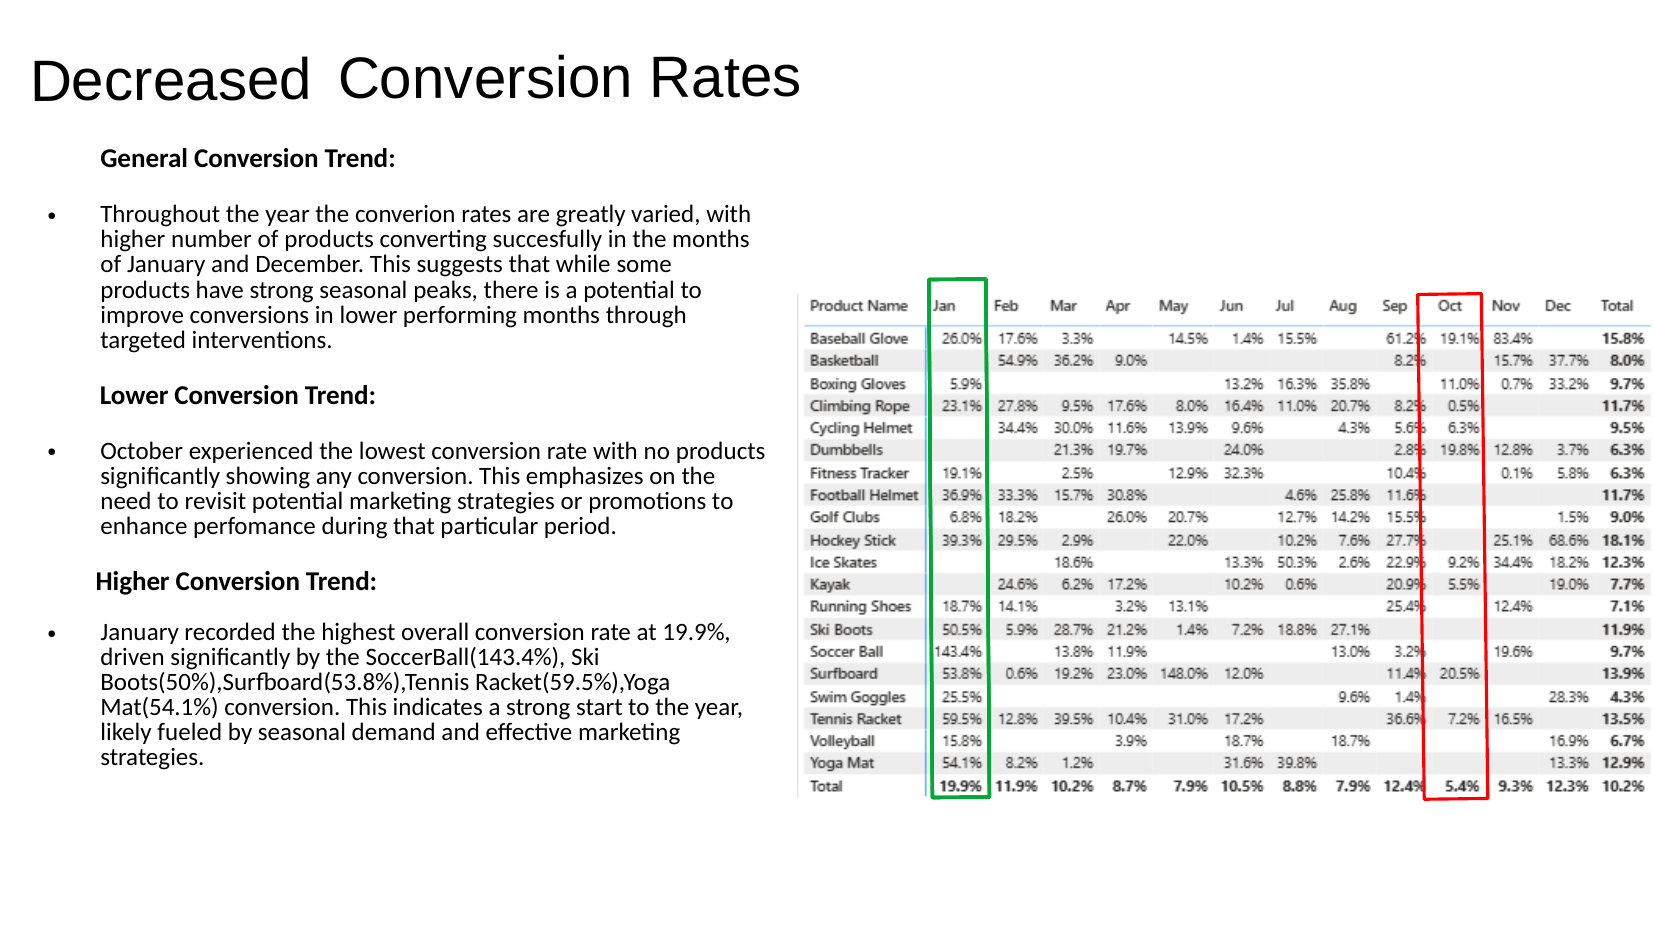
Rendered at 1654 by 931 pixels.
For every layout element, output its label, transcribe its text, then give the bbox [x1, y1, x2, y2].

title Decreased Conversion Rates [29, 10, 805, 124]
list General Conversion Trend: Throughout the year the converion rates are greatly varied, with higher number of products converting succesfully in the months of January and December. This suggests that while some products have strong seasonal peaks, there is a potential to improve conversions in lower performing months through targeted interventions. Lower Conversion Trend: October experienced the lowest conversion rate with no products significantly showing any conversion. This emphasizes on the need to revisit potential marketing strategies or promotions to enhance perfomance during that particular period. Higher Conversion Trend: January recorded the highest overall conversion rate at 19.9%, driven significantly by the SoccerBall(143.4%), Ski Boots(50%),Surfboard(53.8%),Tennis Racket(59.5%),Yoga Mat(54.1%) conversion. This indicates a strong start to the year, likely fueled by seasonal demand and effective marketing strategies. [29, 147, 768, 916]
picture [1420, 296, 1486, 797]
picture [931, 294, 987, 795]
picture [1483, 294, 1654, 798]
picture [797, 294, 930, 798]
picture [988, 294, 1422, 798]
